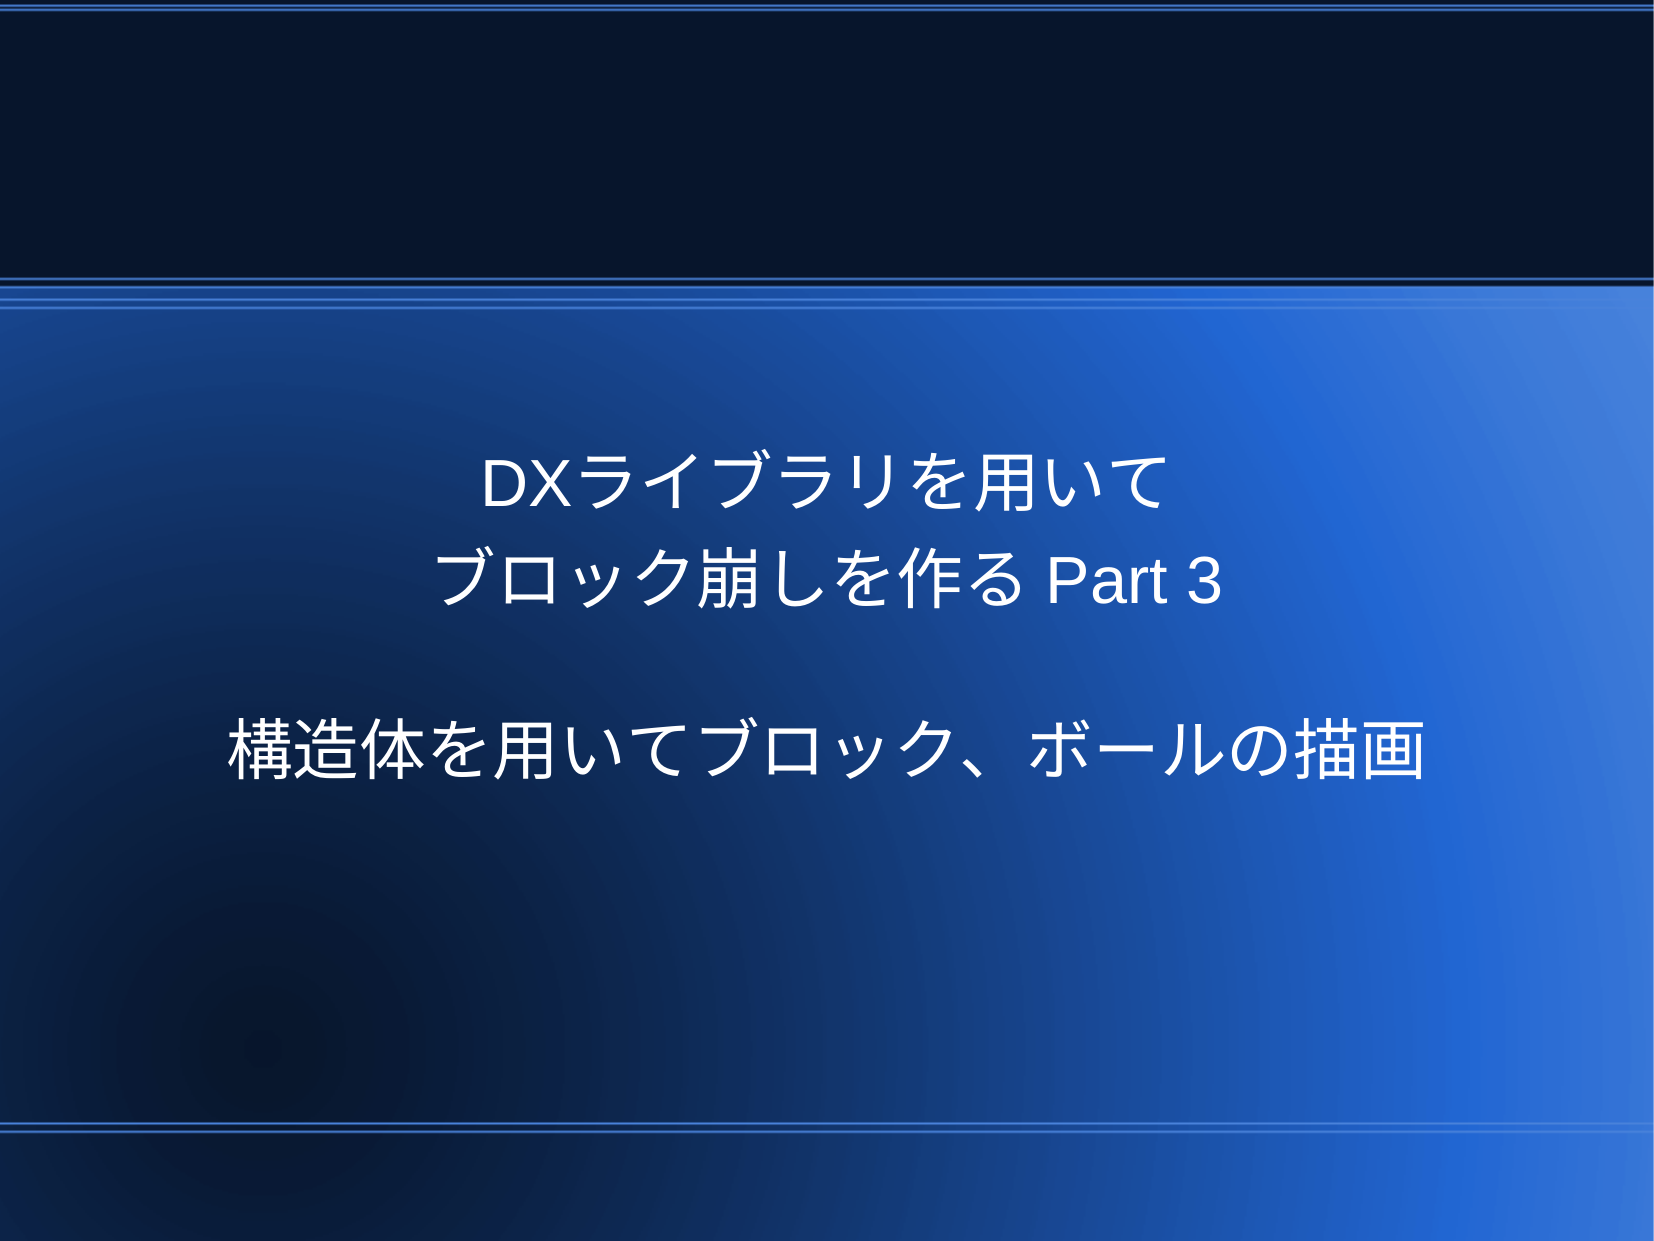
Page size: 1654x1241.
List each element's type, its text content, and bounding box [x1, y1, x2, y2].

subtitle DXライブラリを用いて ブロック崩しを作る Part 3 構造体を用いてブロック、ボールの描画 [82, 49, 1571, 1174]
picture [0, 0, 1654, 1241]
